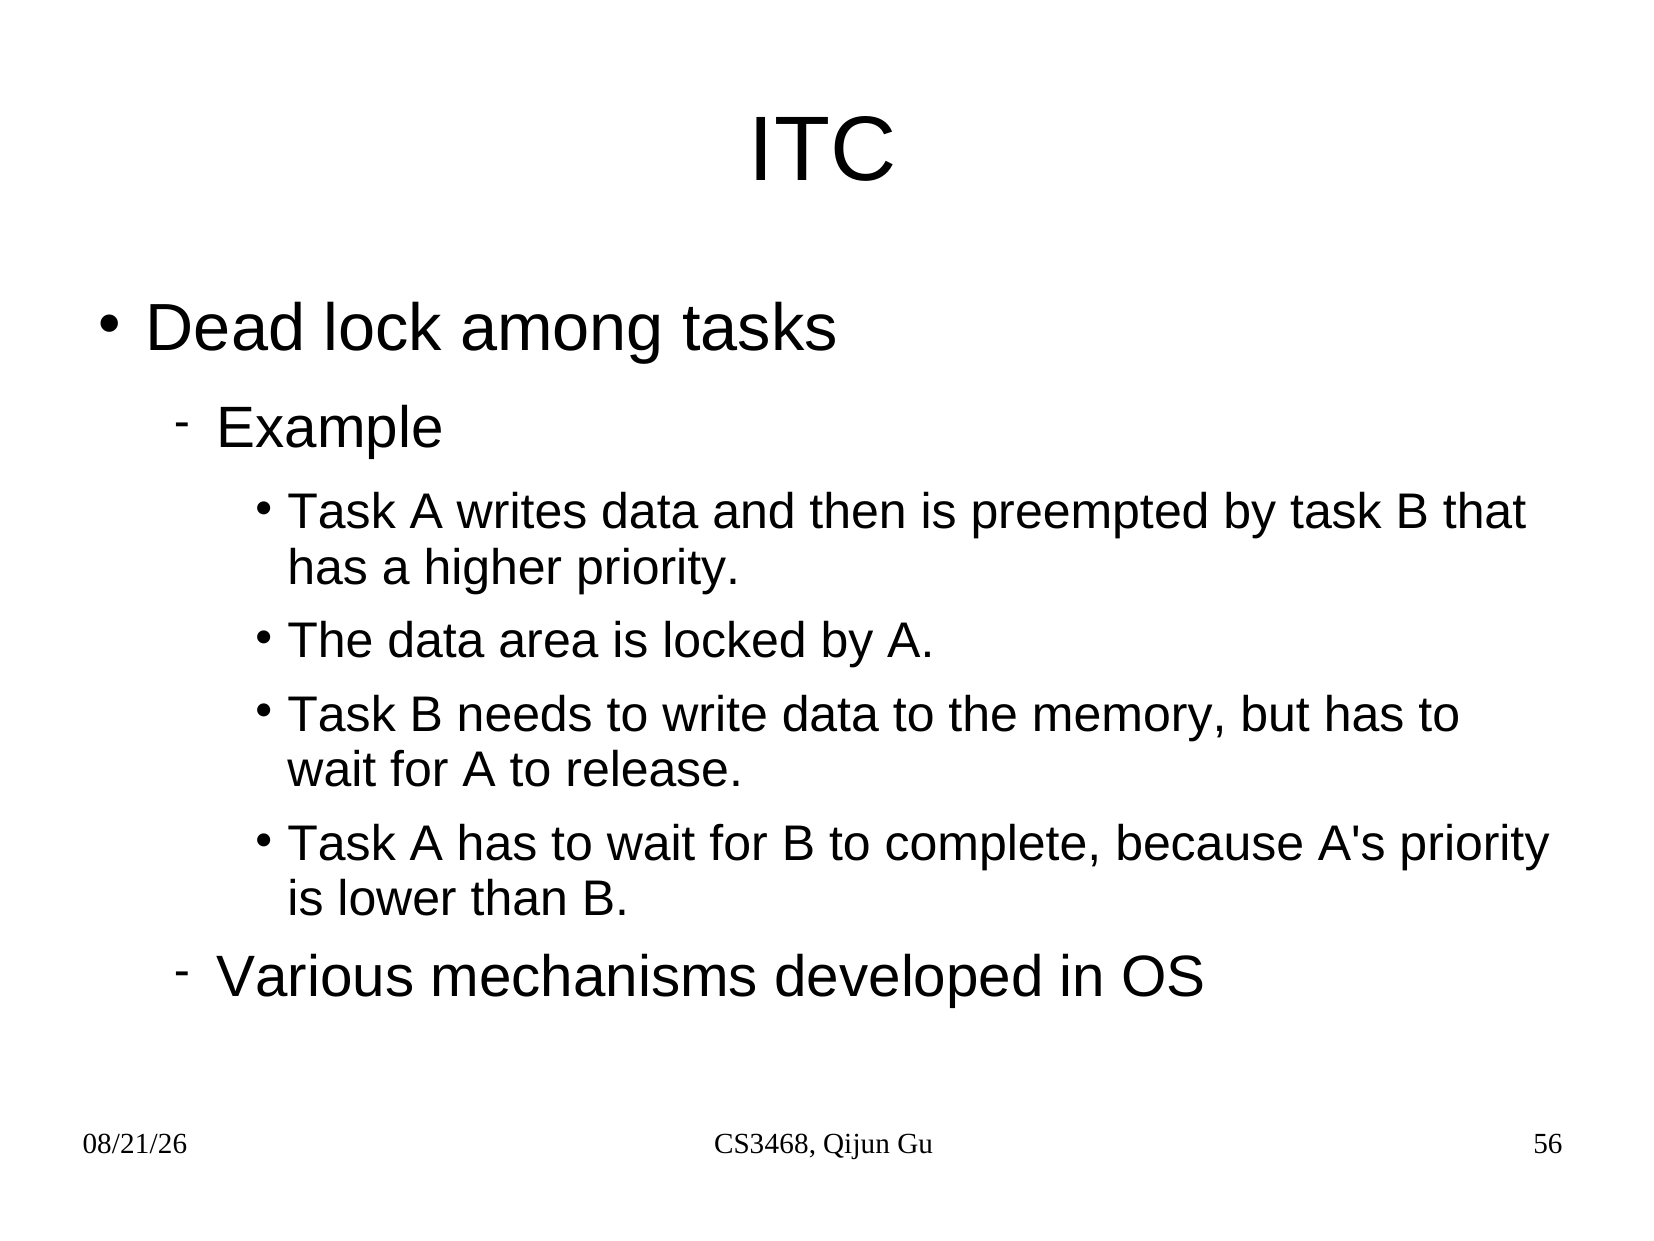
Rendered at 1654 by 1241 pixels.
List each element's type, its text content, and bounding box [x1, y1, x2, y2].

list Dead lock among tasks Example Task A writes data and then is preempted by task B that has a higher priority. The data area is locked by A. Task B needs to write data to the memory, but has to wait for A to release. Task A has to wait for B to complete, because A's priority is lower than B. Various mechanisms developed in OS [82, 290, 1563, 1087]
title ITC [82, 56, 1563, 242]
